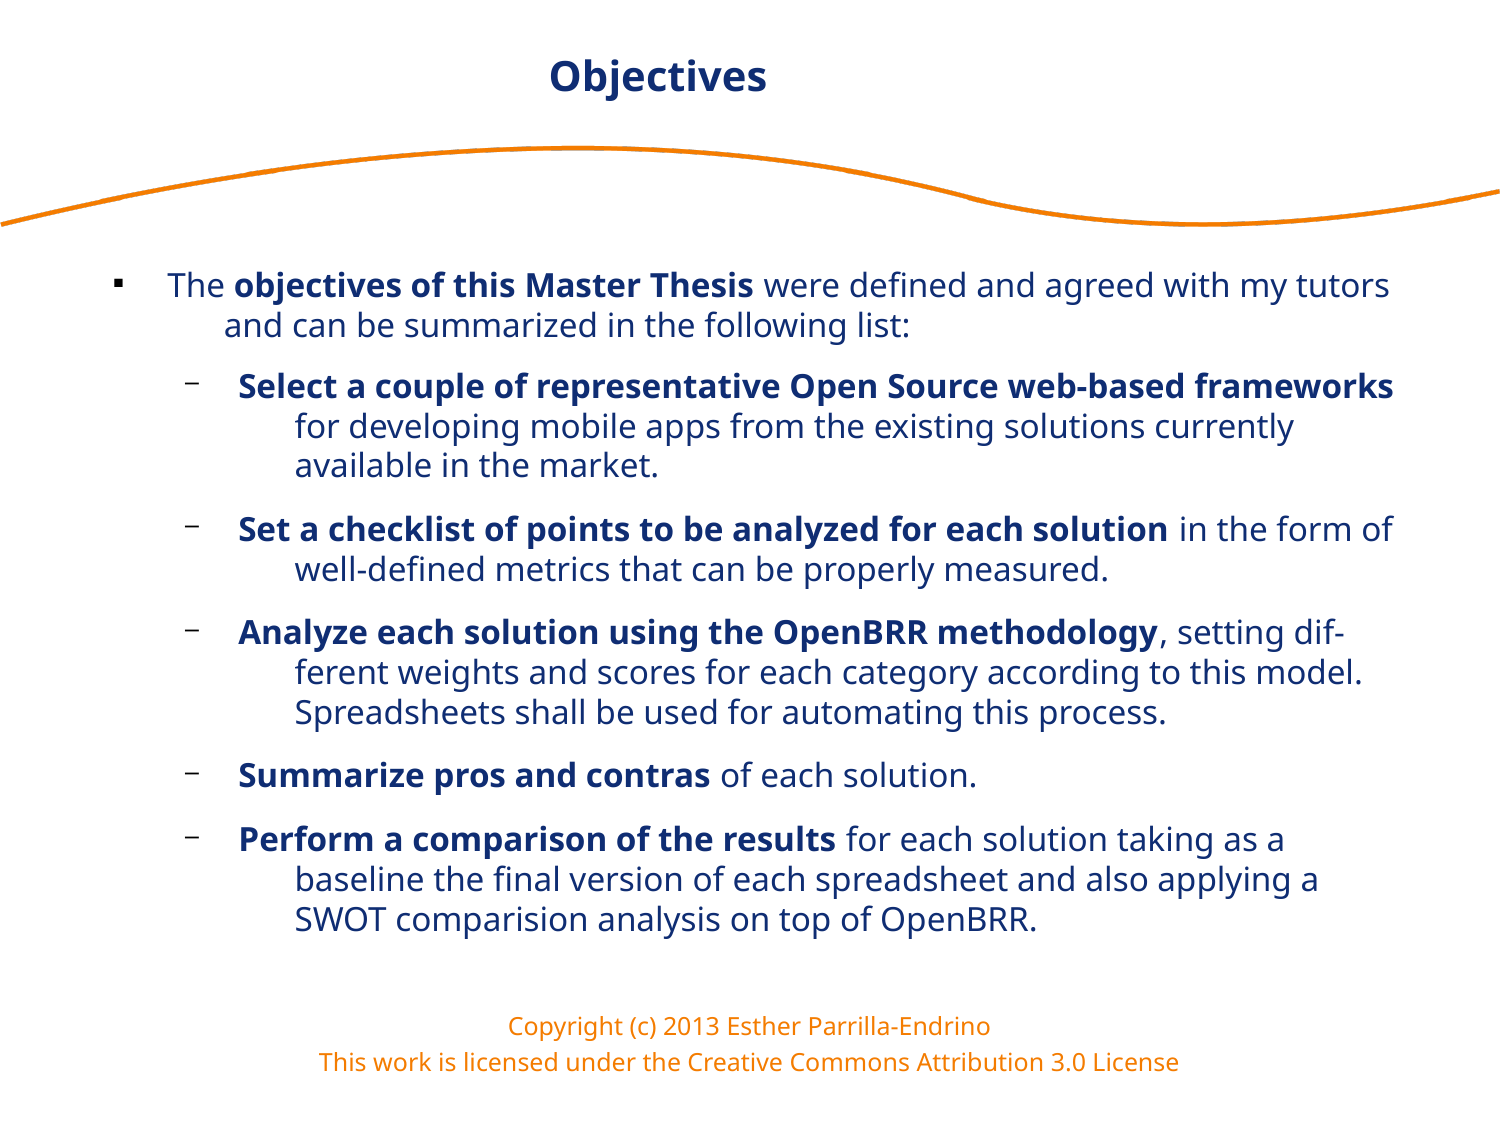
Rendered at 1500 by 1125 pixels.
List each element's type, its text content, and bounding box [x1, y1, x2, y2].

title Objectives [142, 49, 1184, 152]
list The objectives of this Master Thesis were defined and agreed with my tutors and can be summarized in the following list: Select a couple of representative Open Source web-based frameworks for developing mobile apps from the existing solutions currently available in the market. Set a checklist of points to be analyzed for each solution in the form of well-defined metrics that can be properly measured. Analyze each solution using the OpenBRR methodology, setting dif-ferent weights and scores for each category according to this model. Spreadsheets shall be used for automating this process. Summarize pros and contras of each solution. Perform a comparison of the results for each solution taking as a baseline the final version of each spreadsheet and also applying a SWOT comparision analysis on top of OpenBRR. [96, 195, 1408, 1010]
list Copyright (c) 2013 Esther Parrilla-Endrino This work is licensed under the Creative Commons Attribution 3.0 License [90, 1010, 1411, 1096]
picture [0, 145, 1500, 227]
